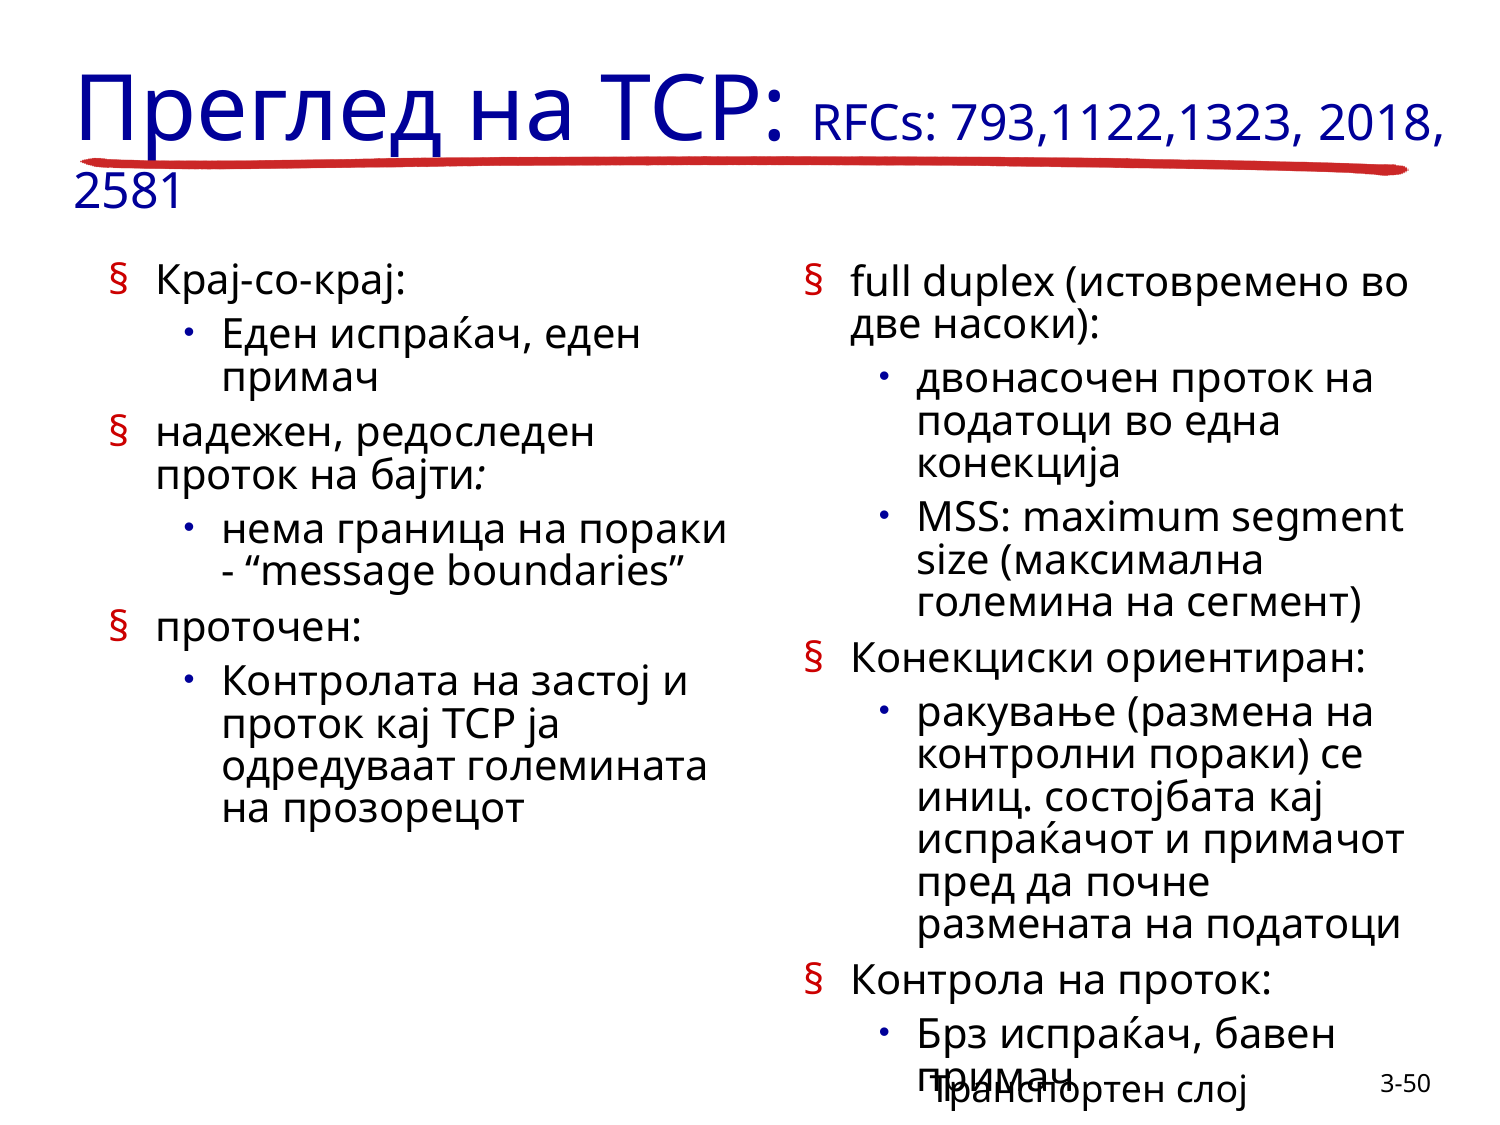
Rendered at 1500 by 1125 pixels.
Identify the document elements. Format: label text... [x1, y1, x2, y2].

picture [74, 151, 1424, 181]
footer Транспортен слој [914, 1057, 1390, 1105]
list full duplex (истовремено во две насоки): двонасочен проток на податоци во една конекција MSS: maximum segment size (максимална големина на сегмент) Конекциски ориентиран: ракување (размена на контролни пораки) се иниц. состојбата кај испраќачот и примачот пред да почне размената на податоци Контрола на проток: Брз испраќач, бавен примач [789, 254, 1429, 1084]
title Преглед на TCP: RFCs: 793,1122,1323, 2018, 2581 [58, 41, 1477, 187]
list Крај-со-крај: Еден испраќач, еден примач надежен, редоследен проток на бајти: нема граница на пораки - “message boundaries” проточен: Контролата на застој и проток кај TCP ја одредуваат големината на прозорецот [93, 253, 747, 1016]
slide_number 3-<number> [1365, 1060, 1477, 1106]
